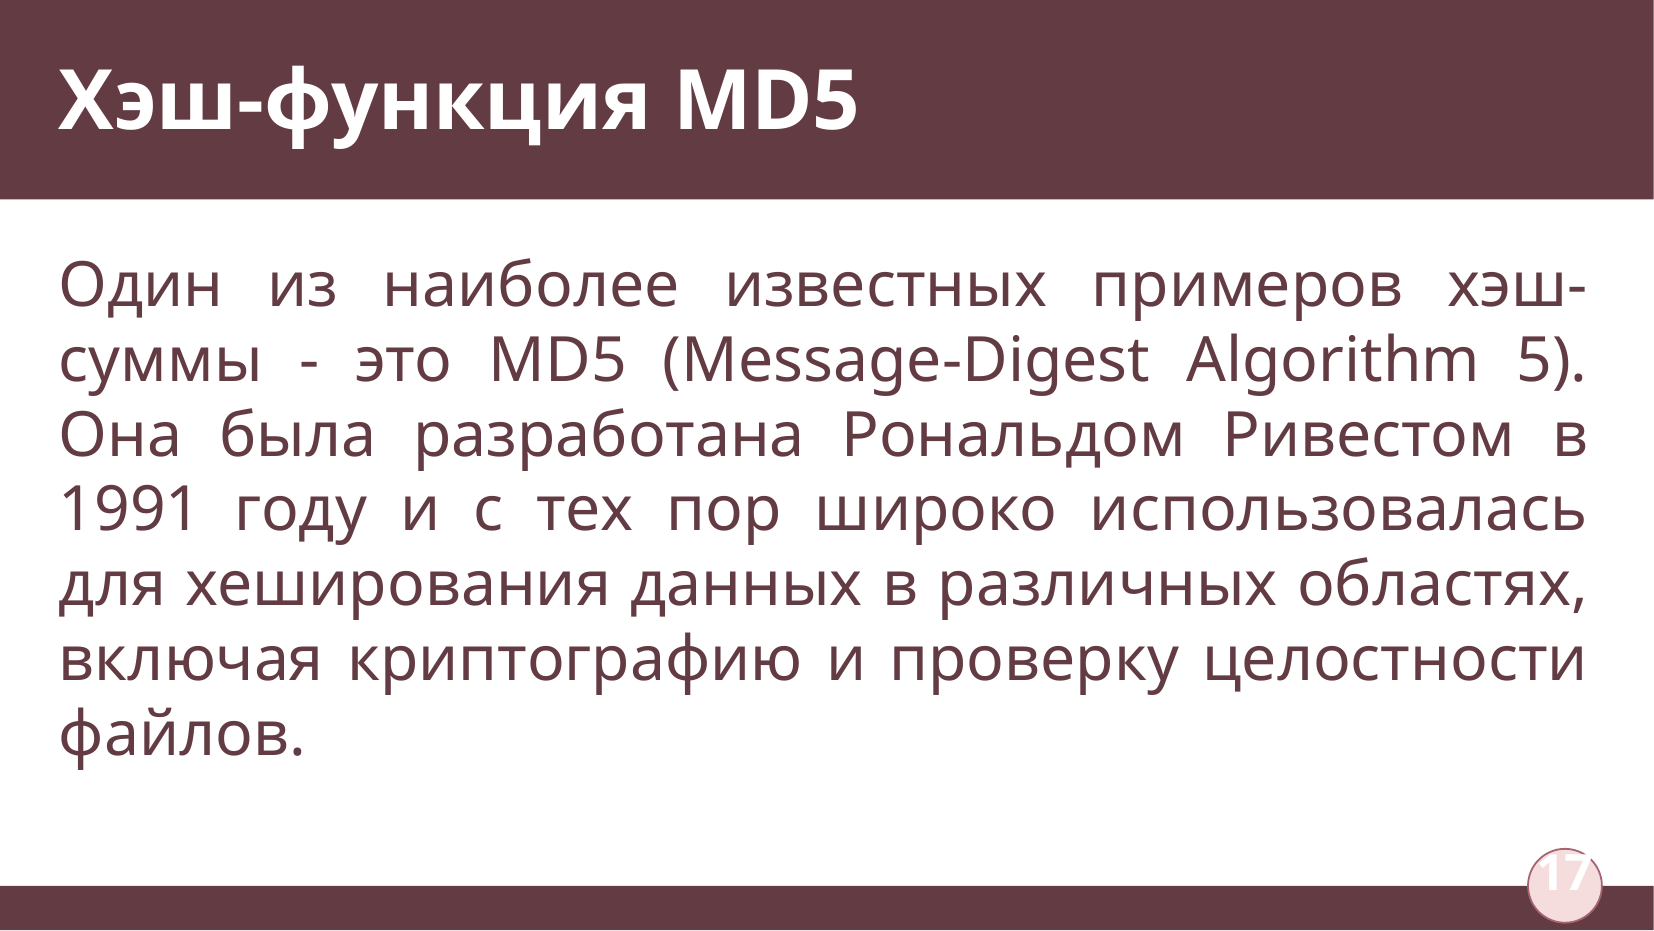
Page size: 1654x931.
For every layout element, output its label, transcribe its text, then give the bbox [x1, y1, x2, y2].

list Один из наиболее известных примеров хэш-суммы - это MD5 (Message-Digest Algorithm 5). Она была разработана Рональдом Ривестом в 1991 году и с тех пор широко использовалась для хеширования данных в различных областях, включая криптографию и проверку целостности файлов. [59, 243, 1595, 769]
title Хэш-функция MD5 [59, 37, 1595, 155]
